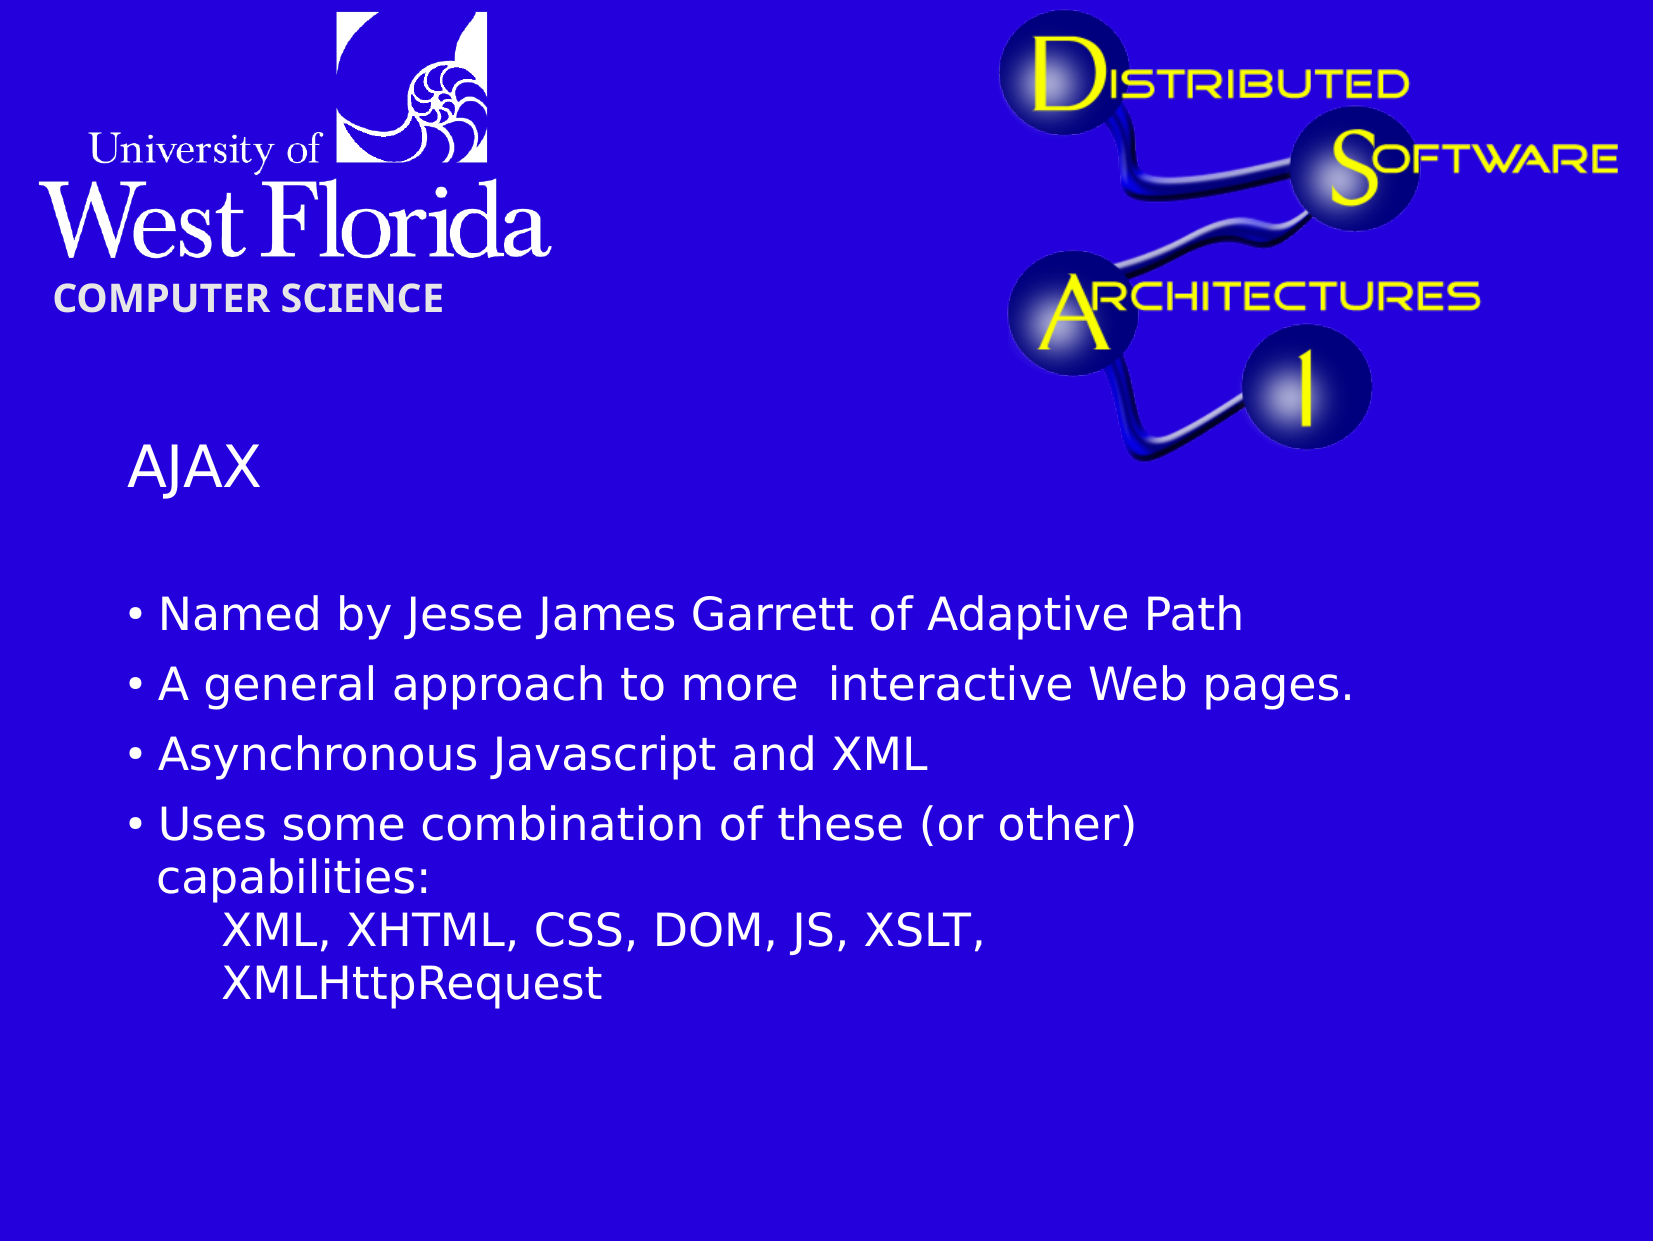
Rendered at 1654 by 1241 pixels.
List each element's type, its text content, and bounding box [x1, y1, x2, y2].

picture [910, 0, 1653, 506]
picture [37, 0, 559, 262]
text_box AJAX Named by Jesse James Garrett of Adaptive Path A general approach to more interactive Web pages. Asynchronous Javascript and XML Uses some combination of these (or other) capabilities: XML, XHTML, CSS, DOM, JS, XSLT, XMLHttpRequest [112, 426, 1426, 1080]
text_box COMPUTER SCIENCE [37, 262, 563, 325]
